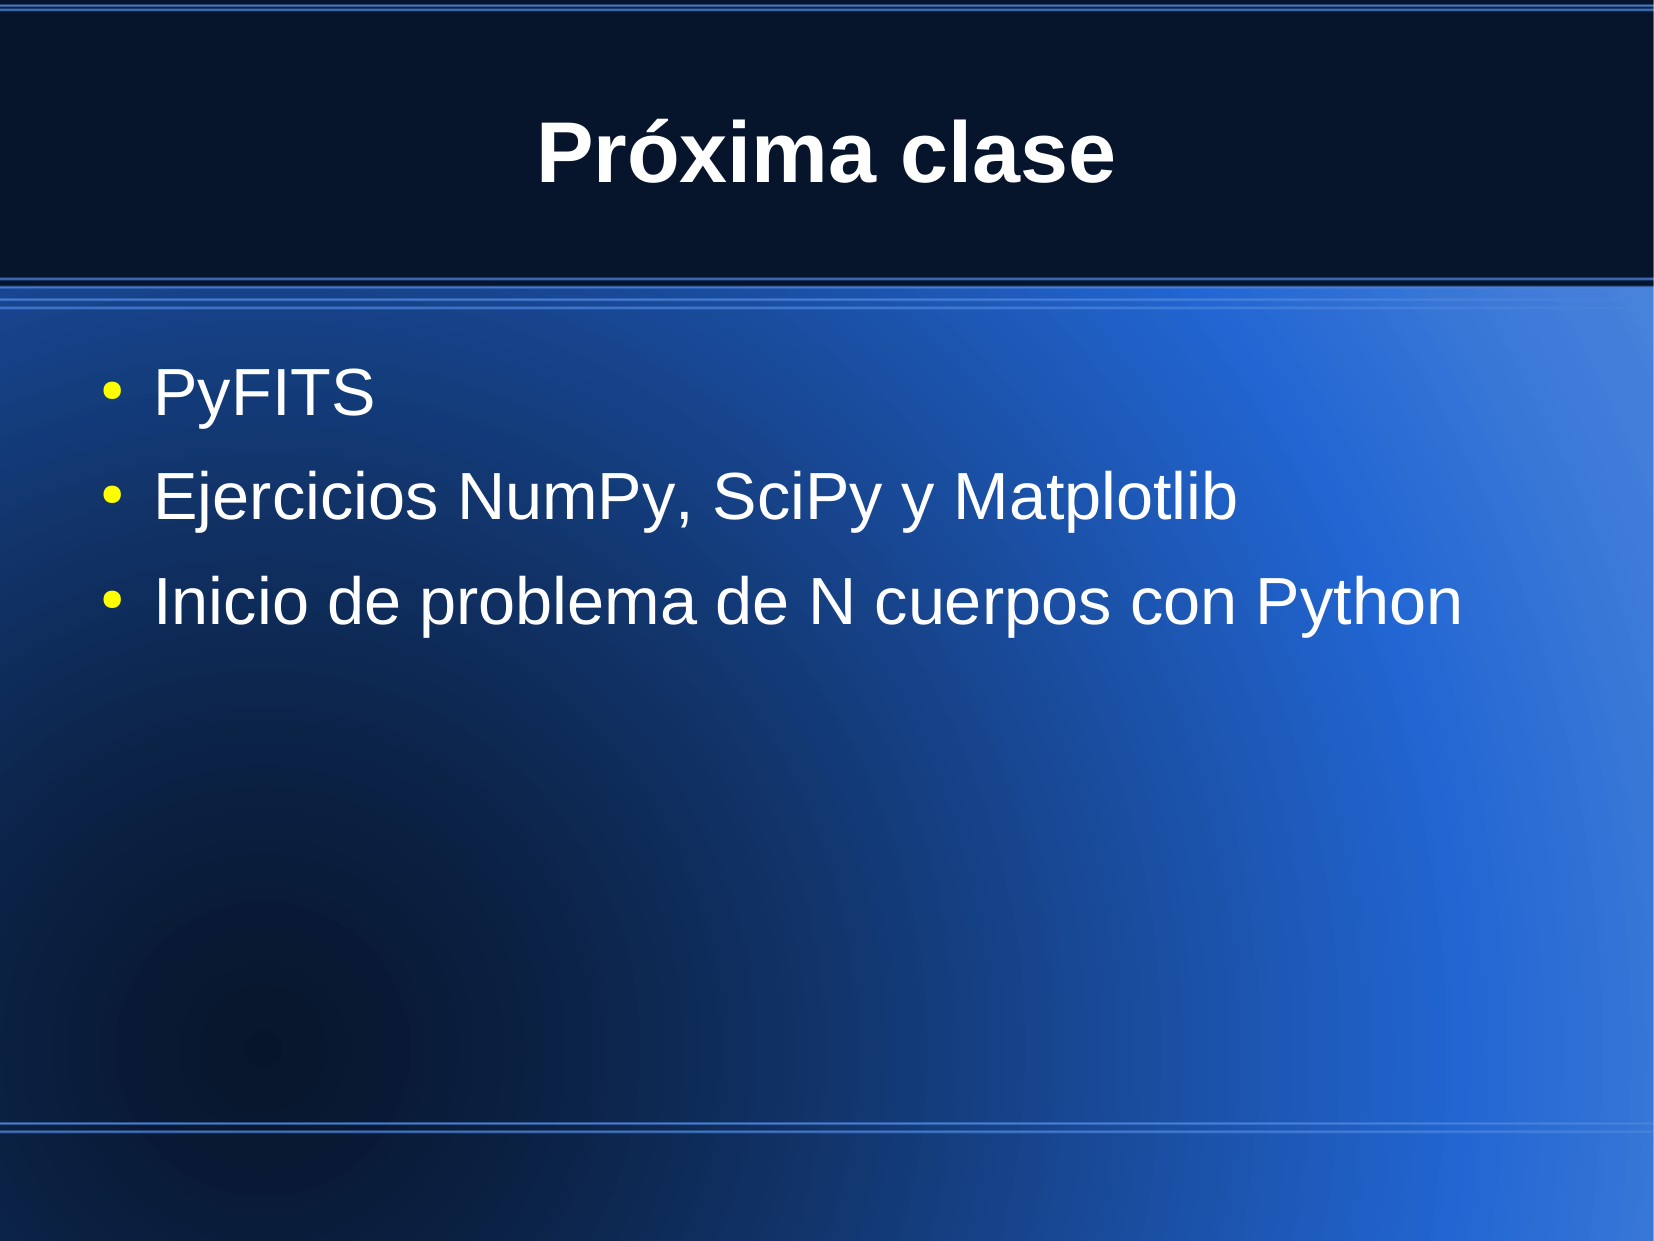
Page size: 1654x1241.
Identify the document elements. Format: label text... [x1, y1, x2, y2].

title Próxima clase [82, 49, 1571, 257]
list PyFITS Ejercicios NumPy, SciPy y Matplotlib Inicio de problema de N cuerpos con Python [82, 355, 1571, 1075]
picture [0, 0, 1654, 1241]
